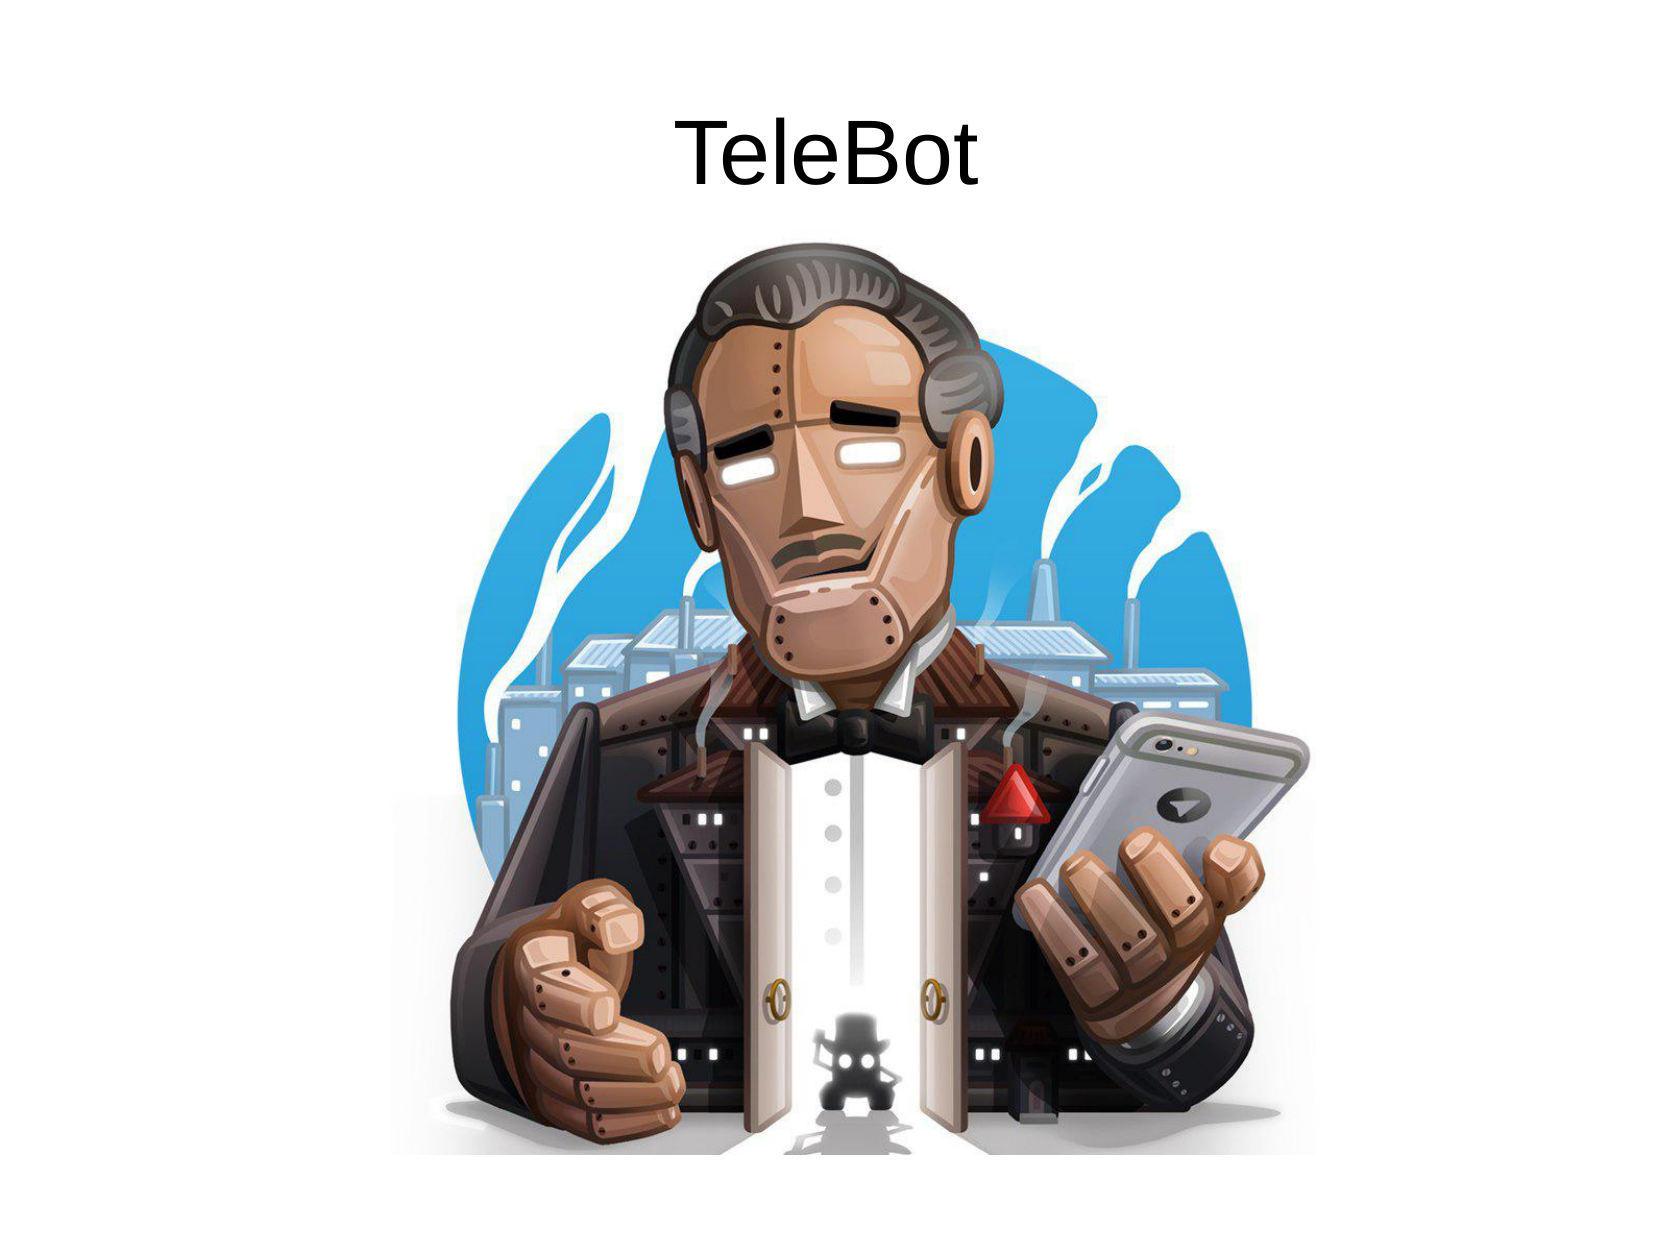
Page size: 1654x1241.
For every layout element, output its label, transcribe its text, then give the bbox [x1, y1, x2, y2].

picture [390, 229, 1316, 1156]
title TeleBot [82, 49, 1571, 257]
